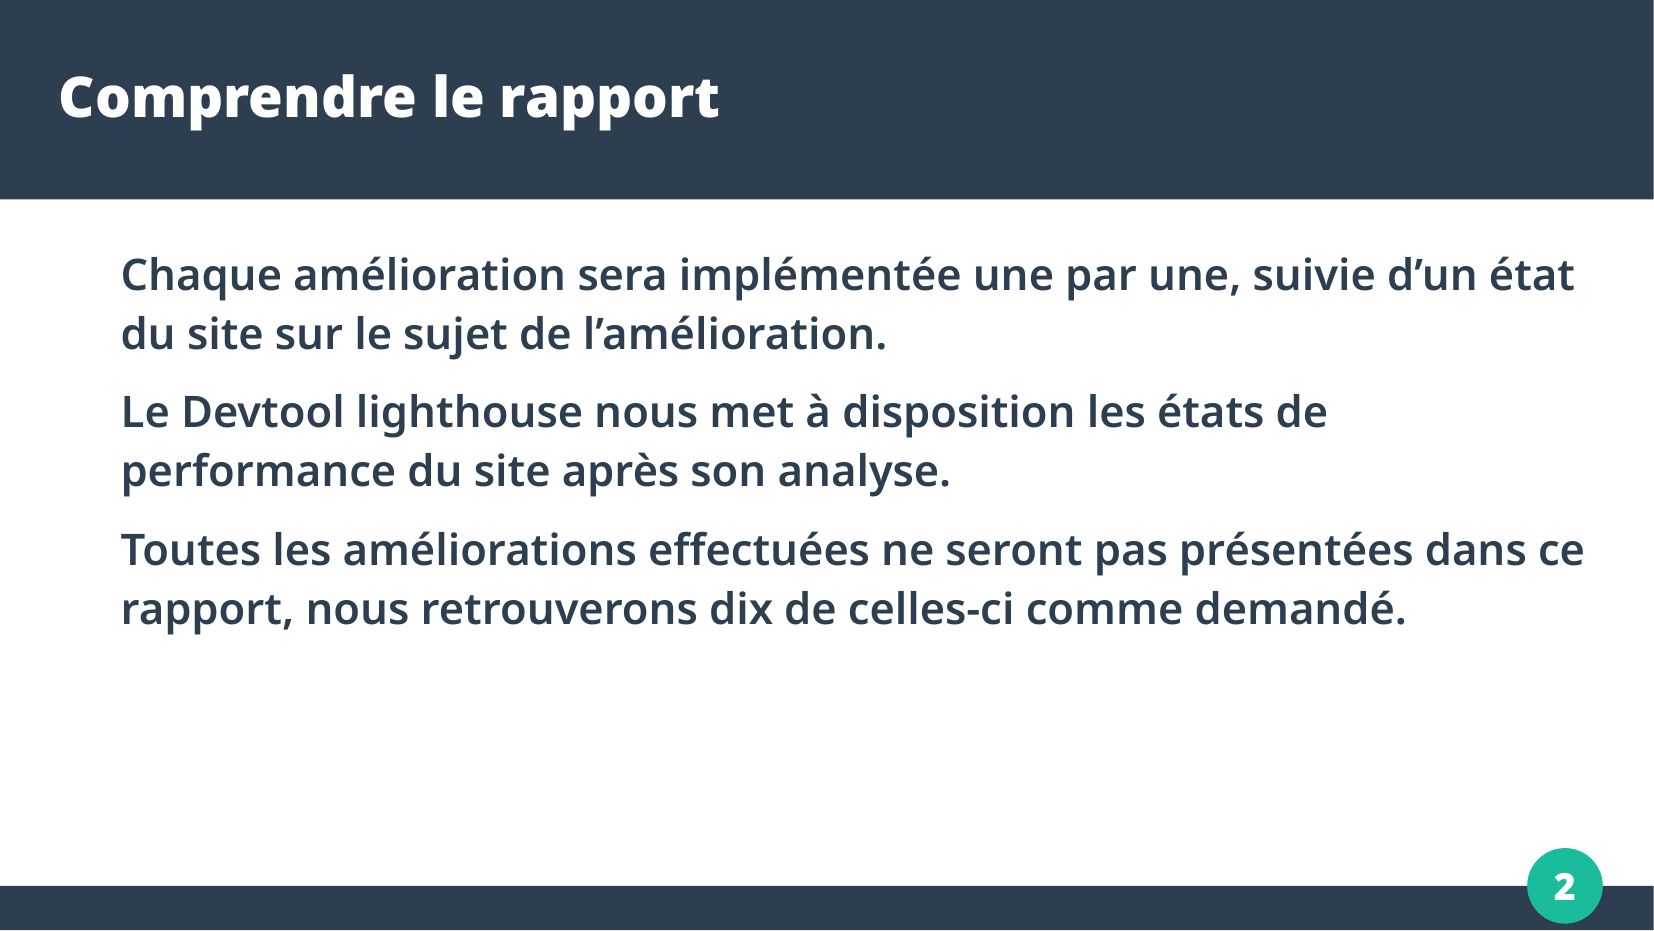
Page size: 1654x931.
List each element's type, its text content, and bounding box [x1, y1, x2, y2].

title Comprendre le rapport [59, 37, 1595, 156]
list Chaque amélioration sera implémentée une par une, suivie d’un état du site sur le sujet de l’amélioration. Le Devtool lighthouse nous met à disposition les états de performance du site après son analyse. Toutes les améliorations effectuées ne seront pas présentées dans ce rapport, nous retrouverons dix de celles-ci comme demandé. [59, 243, 1595, 680]
